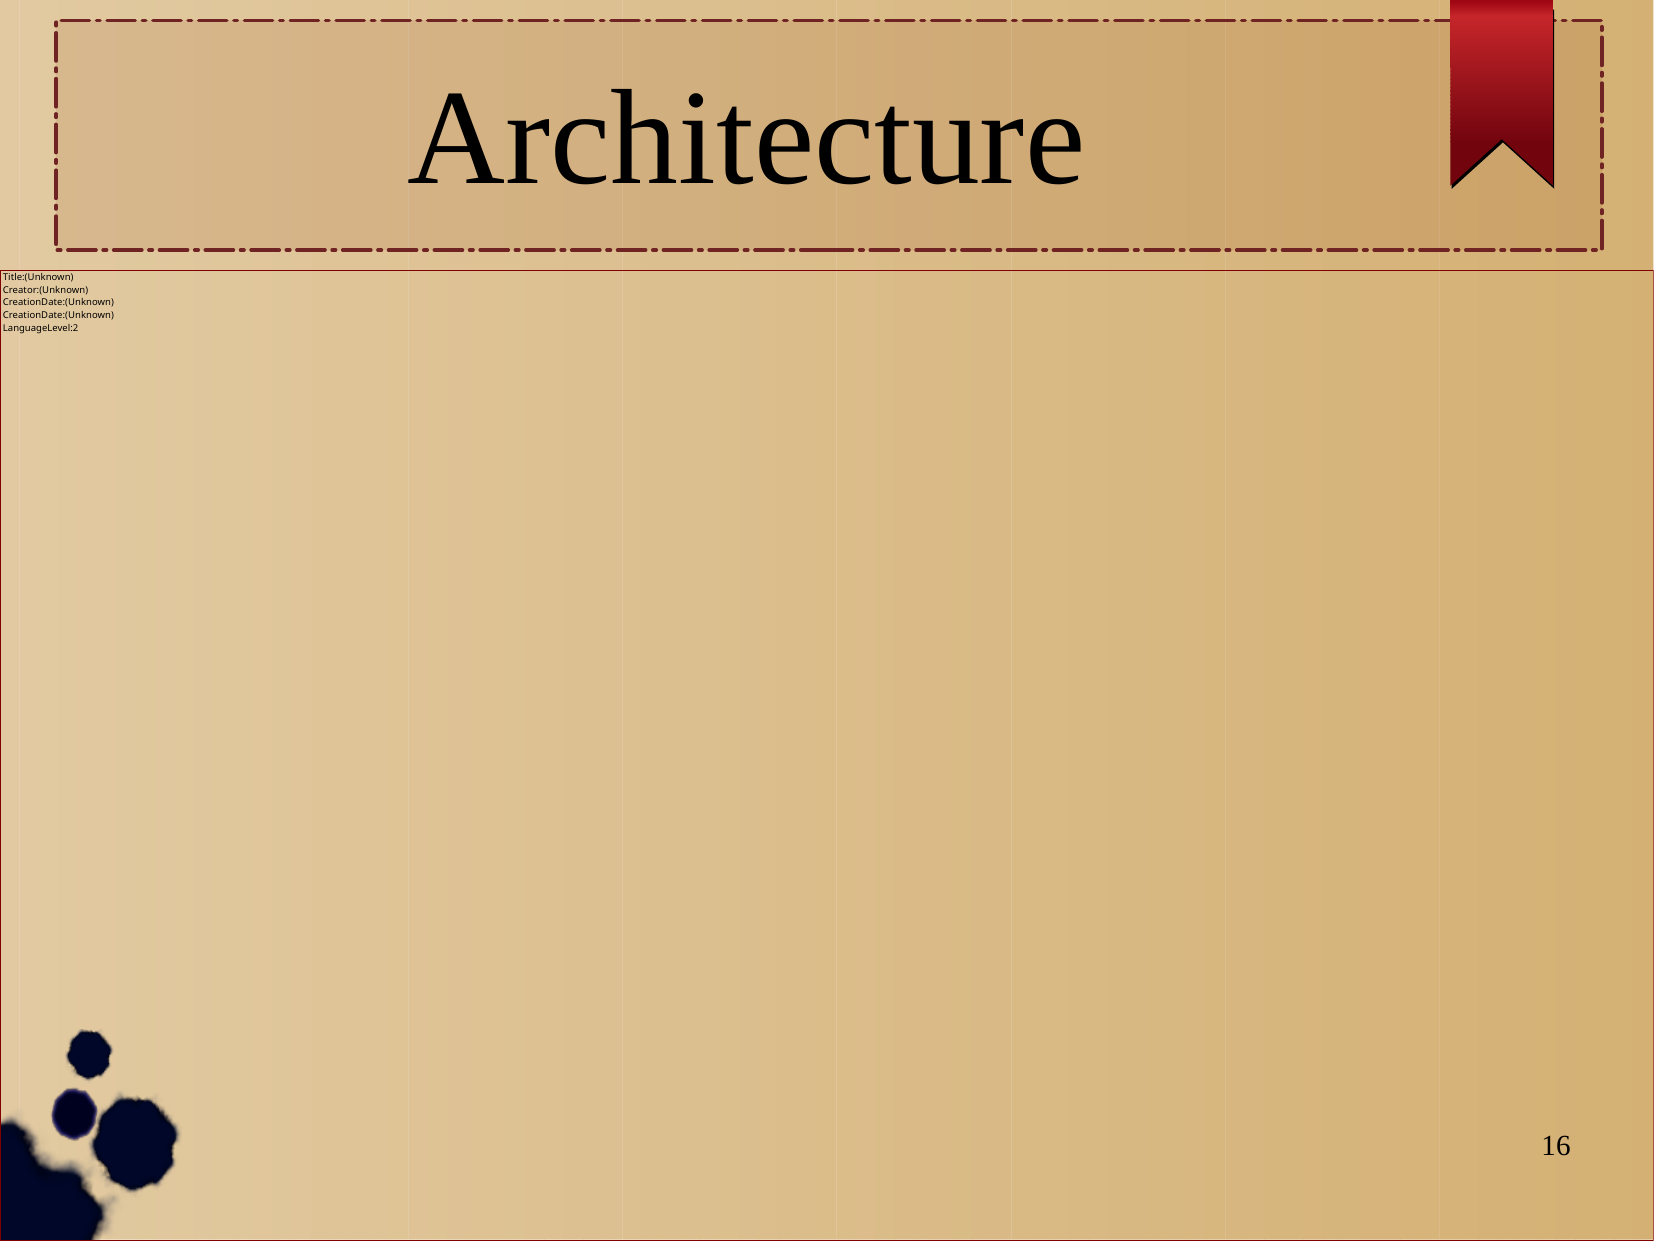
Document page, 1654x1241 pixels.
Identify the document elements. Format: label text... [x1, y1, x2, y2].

title Architecture [82, 47, 1412, 229]
picture [0, 270, 1654, 1241]
